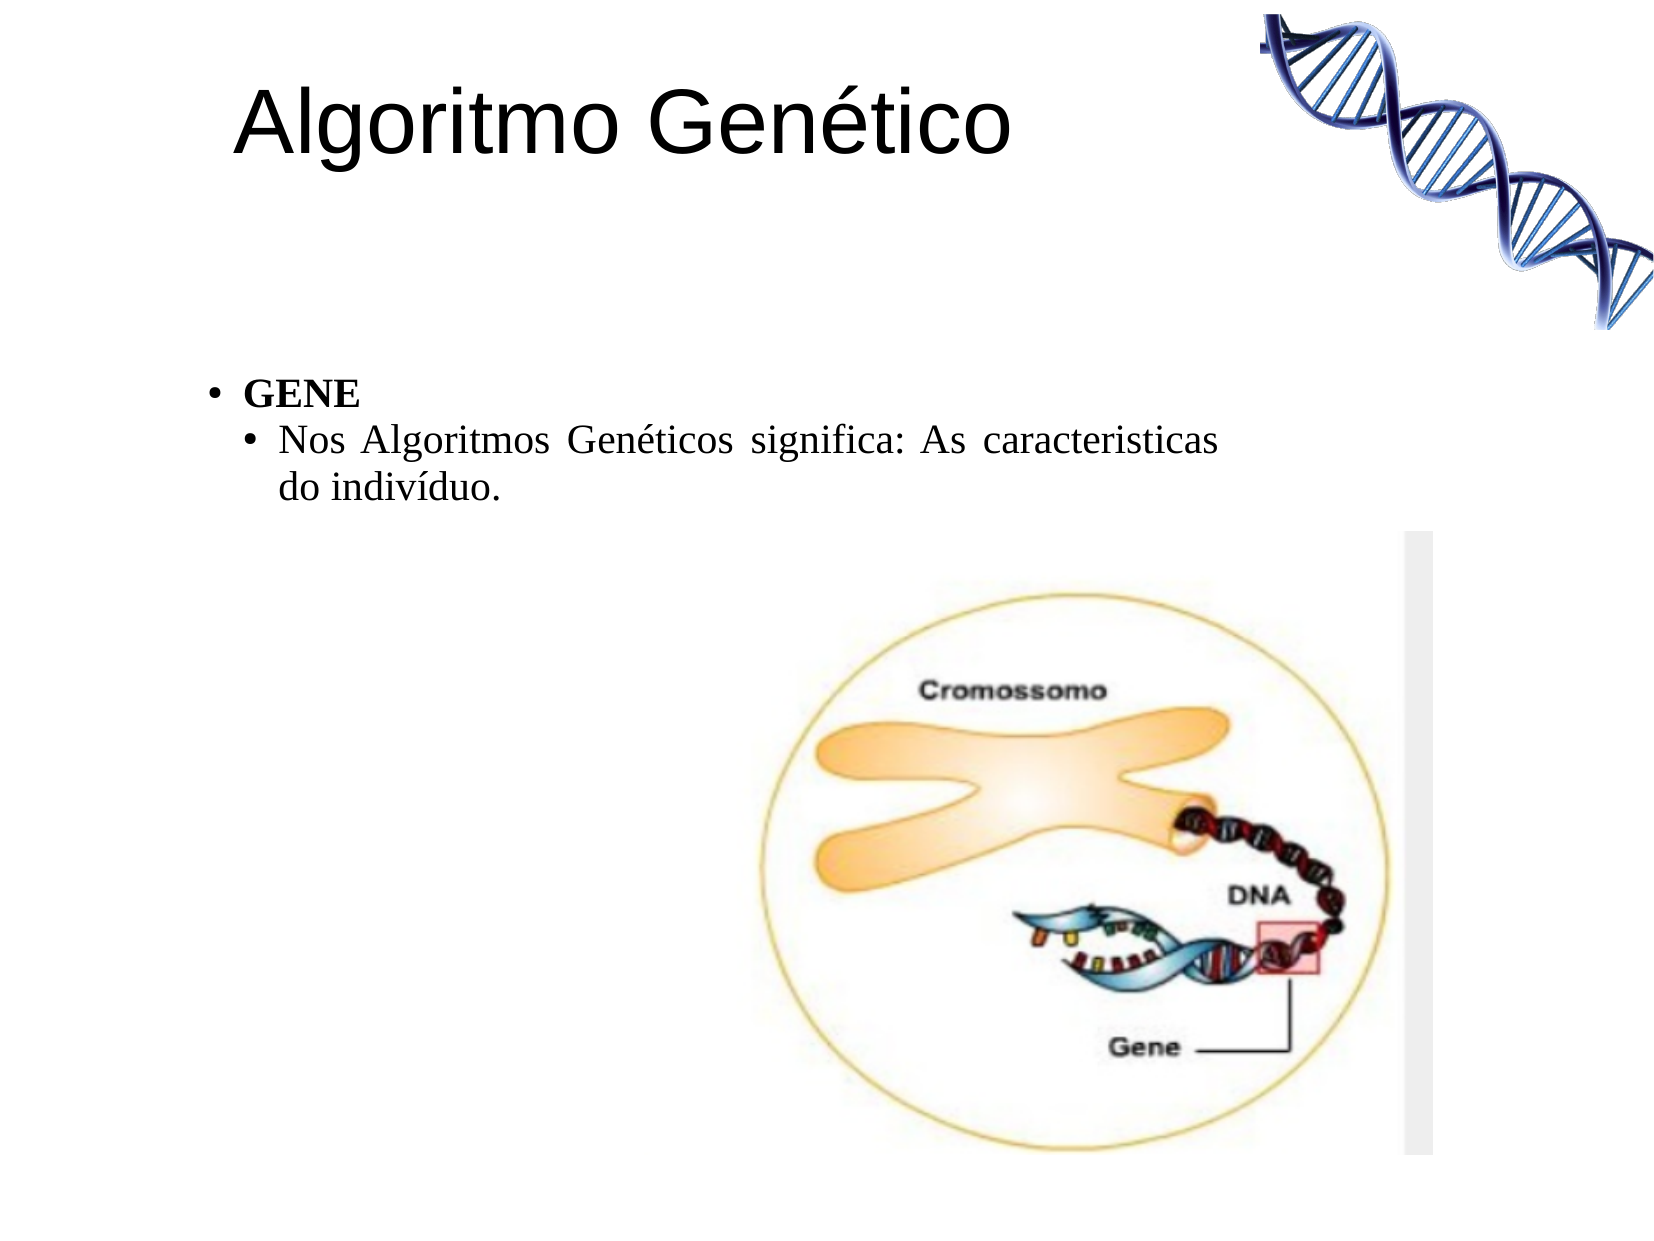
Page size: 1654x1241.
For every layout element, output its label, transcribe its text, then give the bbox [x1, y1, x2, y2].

text_box GENE Nos Algoritmos Genéticos significa: As caracteristicas do indivíduo. [192, 363, 1235, 517]
picture [644, 531, 1433, 1155]
picture [1260, 14, 1654, 331]
title Algoritmo Genético [0, 17, 1369, 226]
